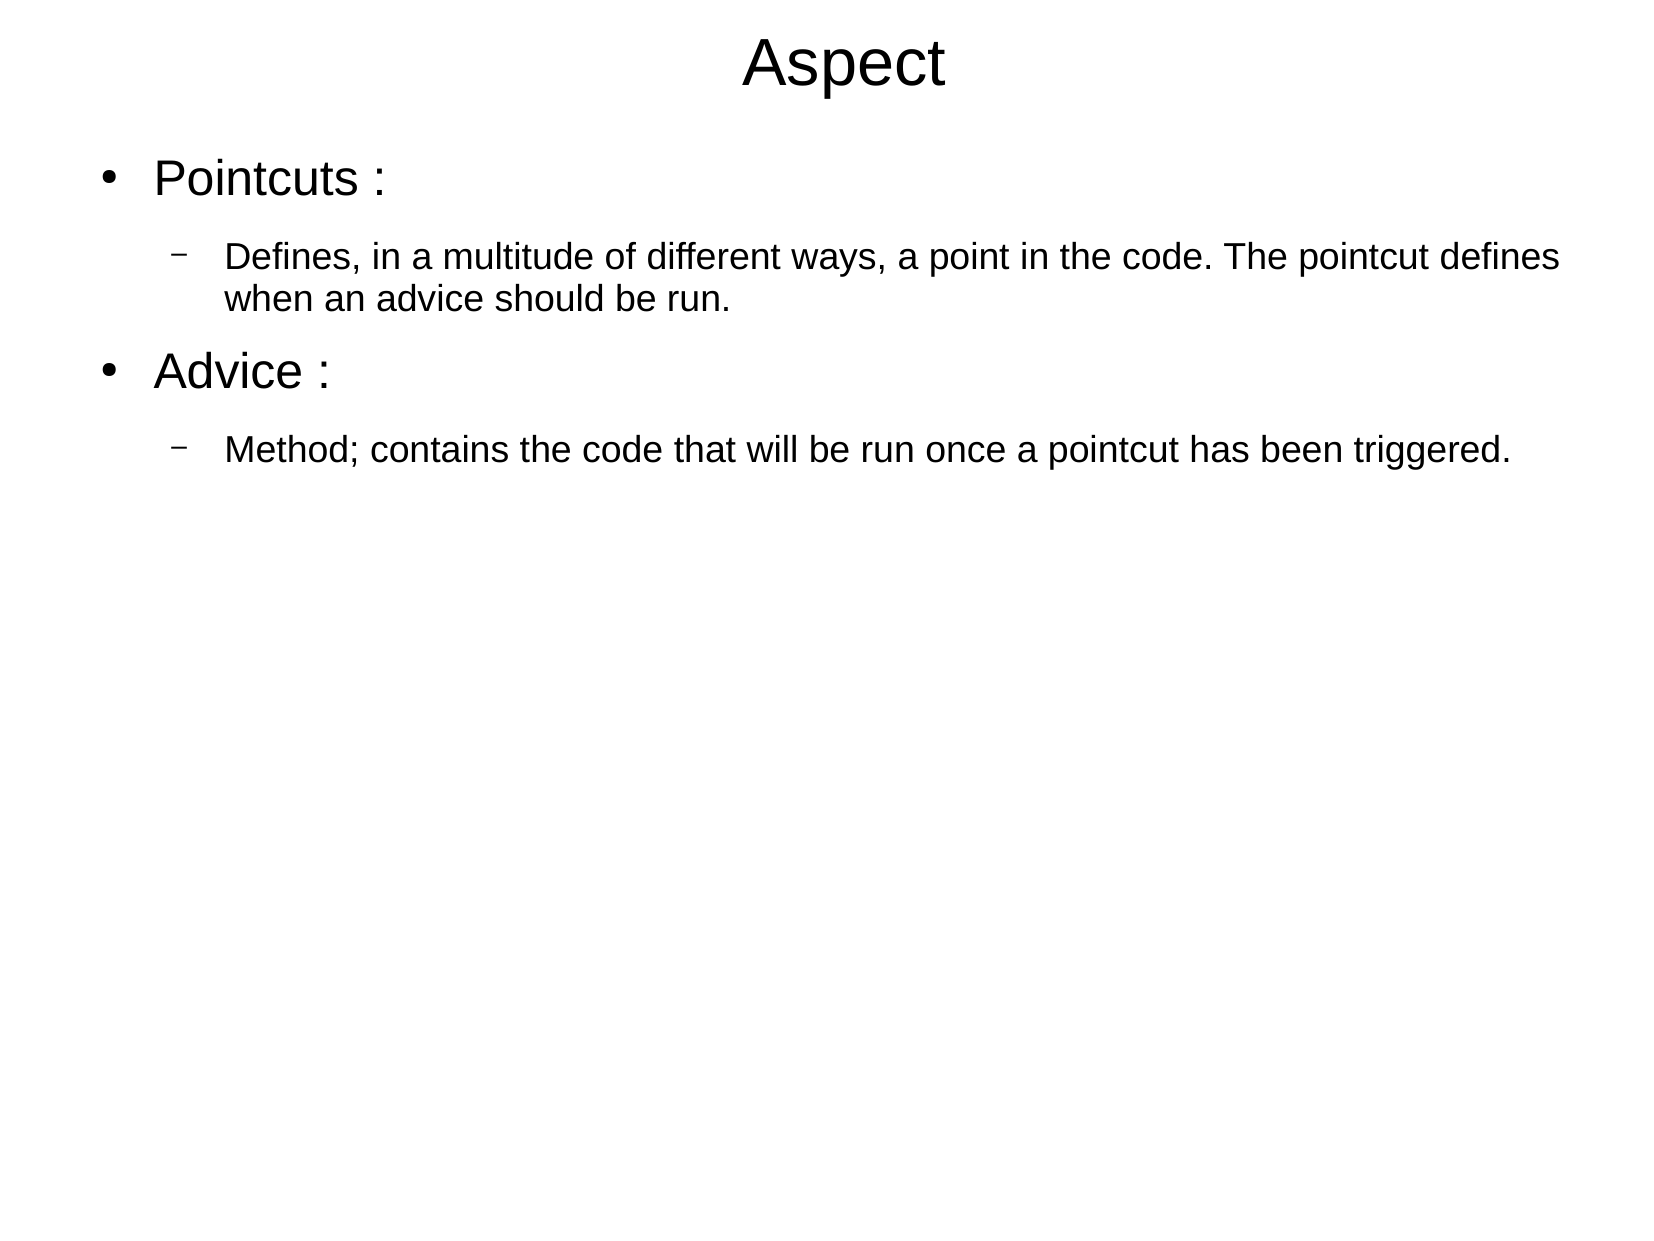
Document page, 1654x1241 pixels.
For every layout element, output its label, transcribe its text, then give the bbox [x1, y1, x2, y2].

list Pointcuts : Defines, in a multitude of different ways, a point in the code. The pointcut defines when an advice should be run. Advice : Method; contains the code that will be run once a pointcut has been triggered. [82, 150, 1571, 1109]
title Aspect [82, 19, 1571, 106]
